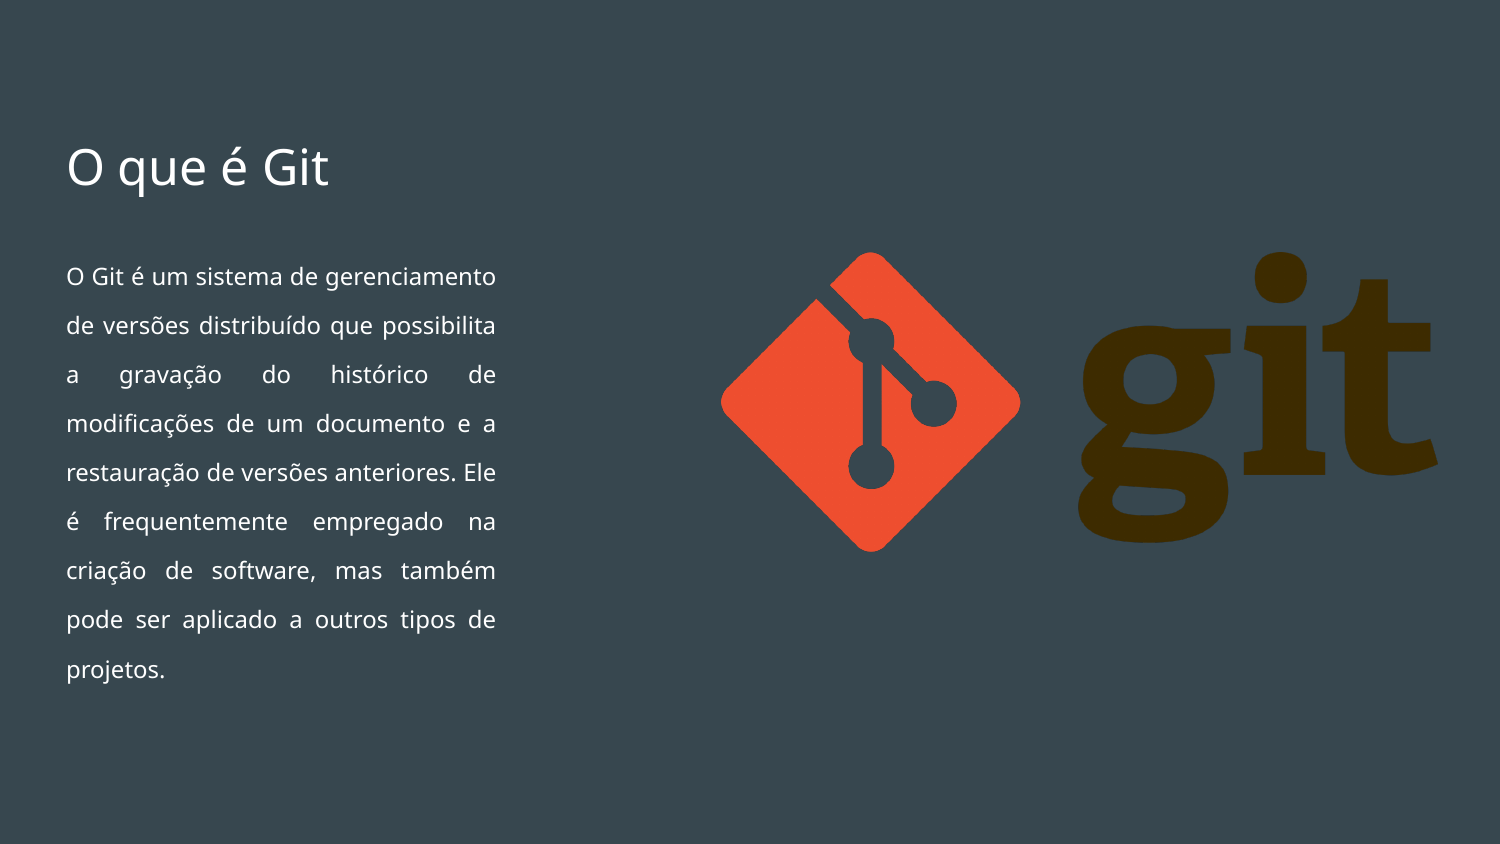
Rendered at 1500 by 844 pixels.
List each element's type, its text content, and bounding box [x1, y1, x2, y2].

list O Git é um sistema de gerenciamento de versões distribuído que possibilita a gravação do histórico de modificações de um documento e a restauração de versões anteriores. Ele é frequentemente empregado na criação de software, mas também pode ser aplicado a outros tipos de projetos. [51, 227, 512, 750]
title O que é Git [51, 91, 512, 216]
picture [721, 252, 1438, 552]
